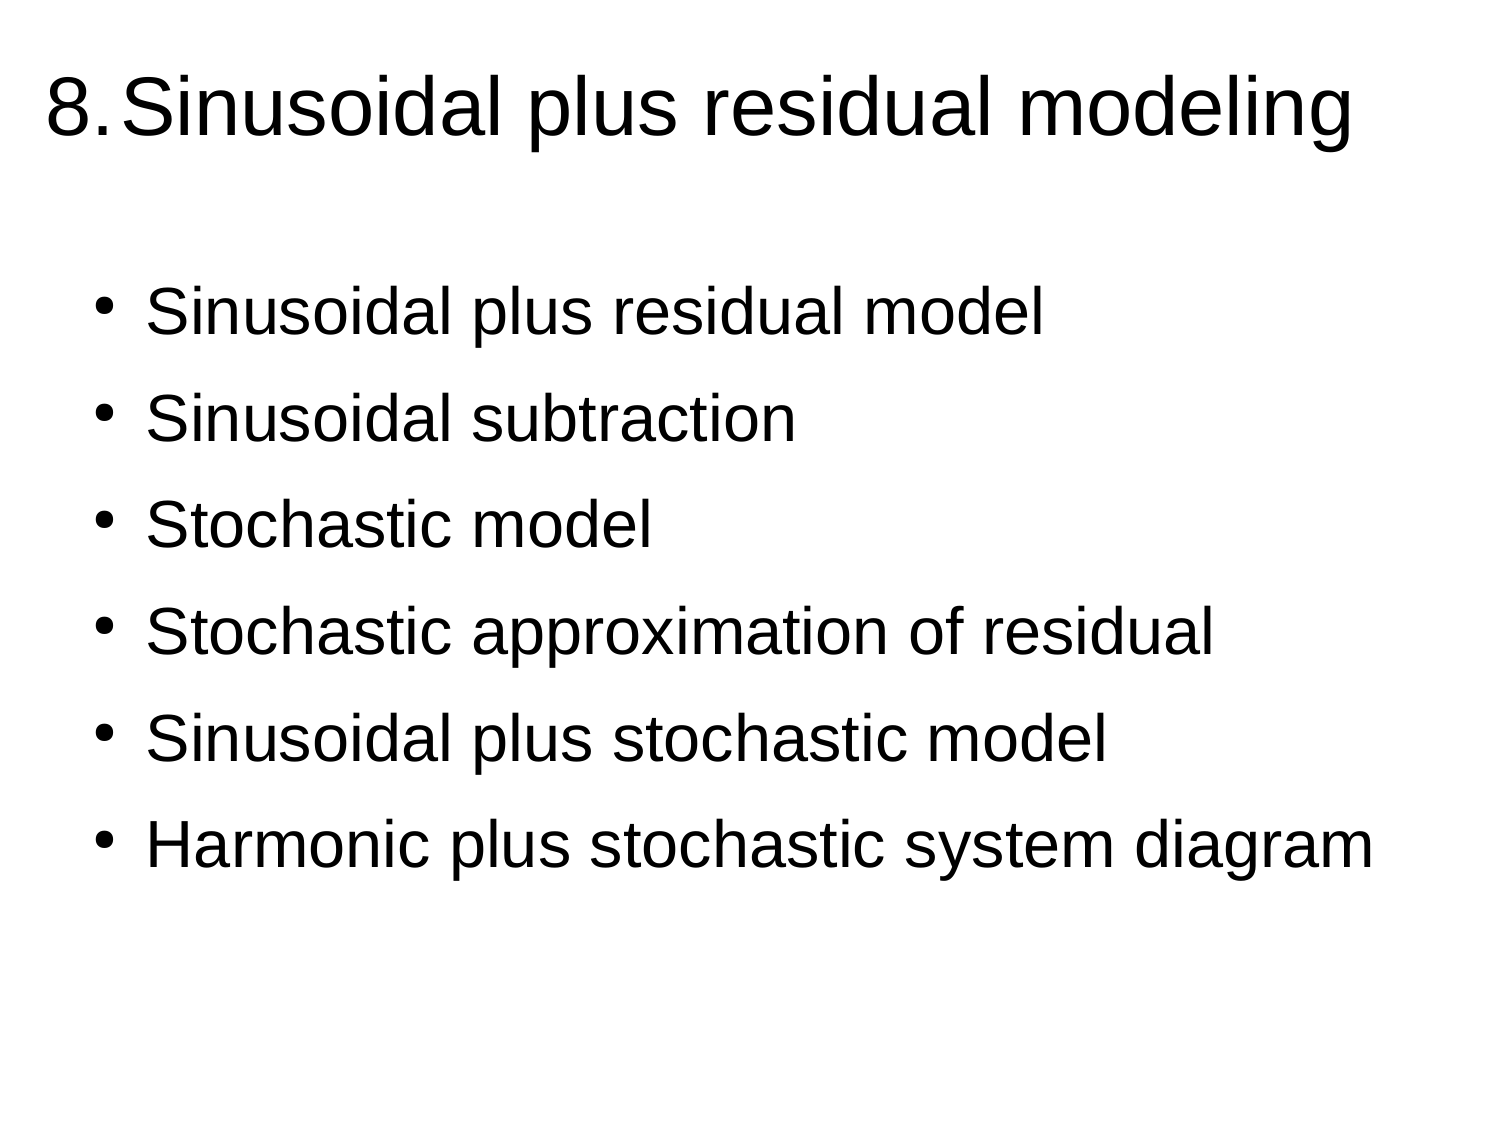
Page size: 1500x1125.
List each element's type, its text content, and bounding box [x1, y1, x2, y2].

list Sinusoidal plus residual model Sinusoidal subtraction Stochastic model Stochastic approximation of residual Sinusoidal plus stochastic model Harmonic plus stochastic system diagram [75, 263, 1425, 1006]
title 8. Sinusoidal plus residual modeling [45, 13, 1396, 201]
